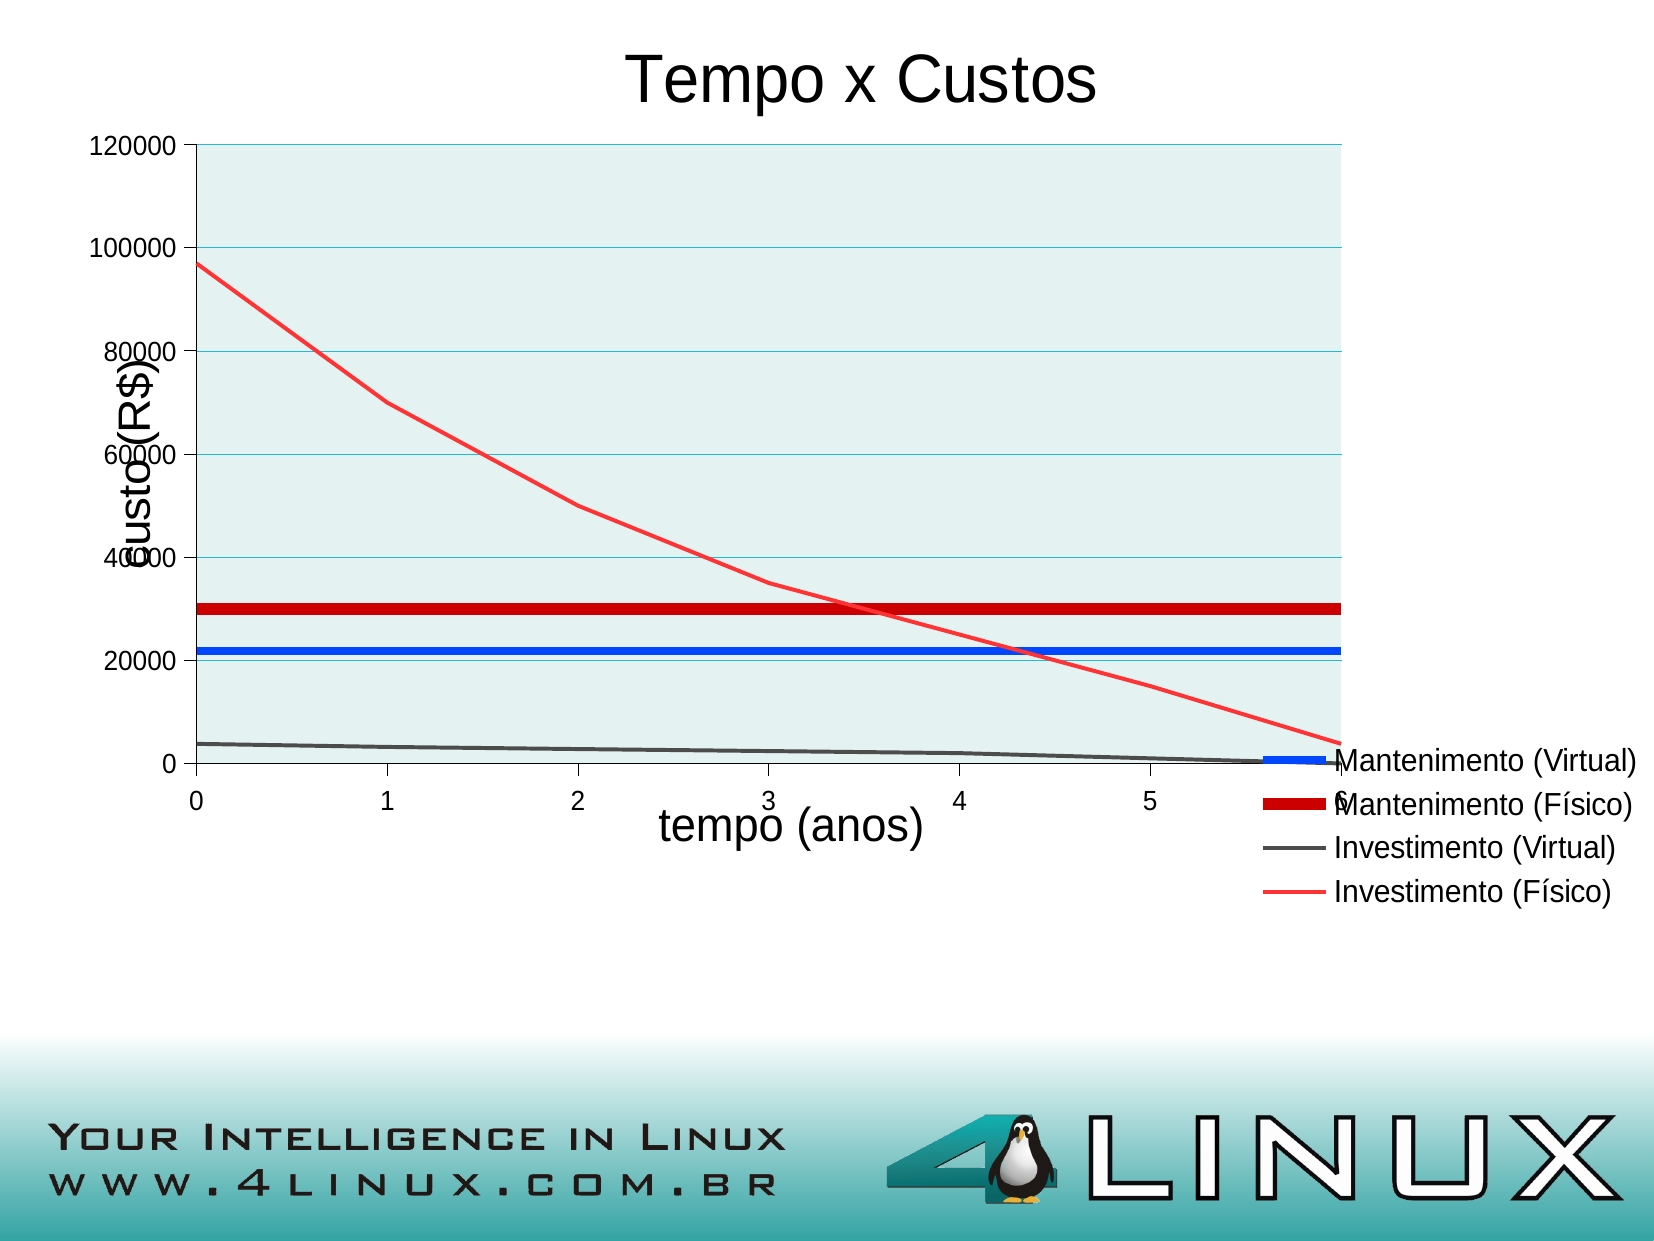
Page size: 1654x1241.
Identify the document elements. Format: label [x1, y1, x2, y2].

picture [885, 1104, 1625, 1211]
chart [0, 0, 1653, 1063]
picture [47, 1121, 786, 1196]
